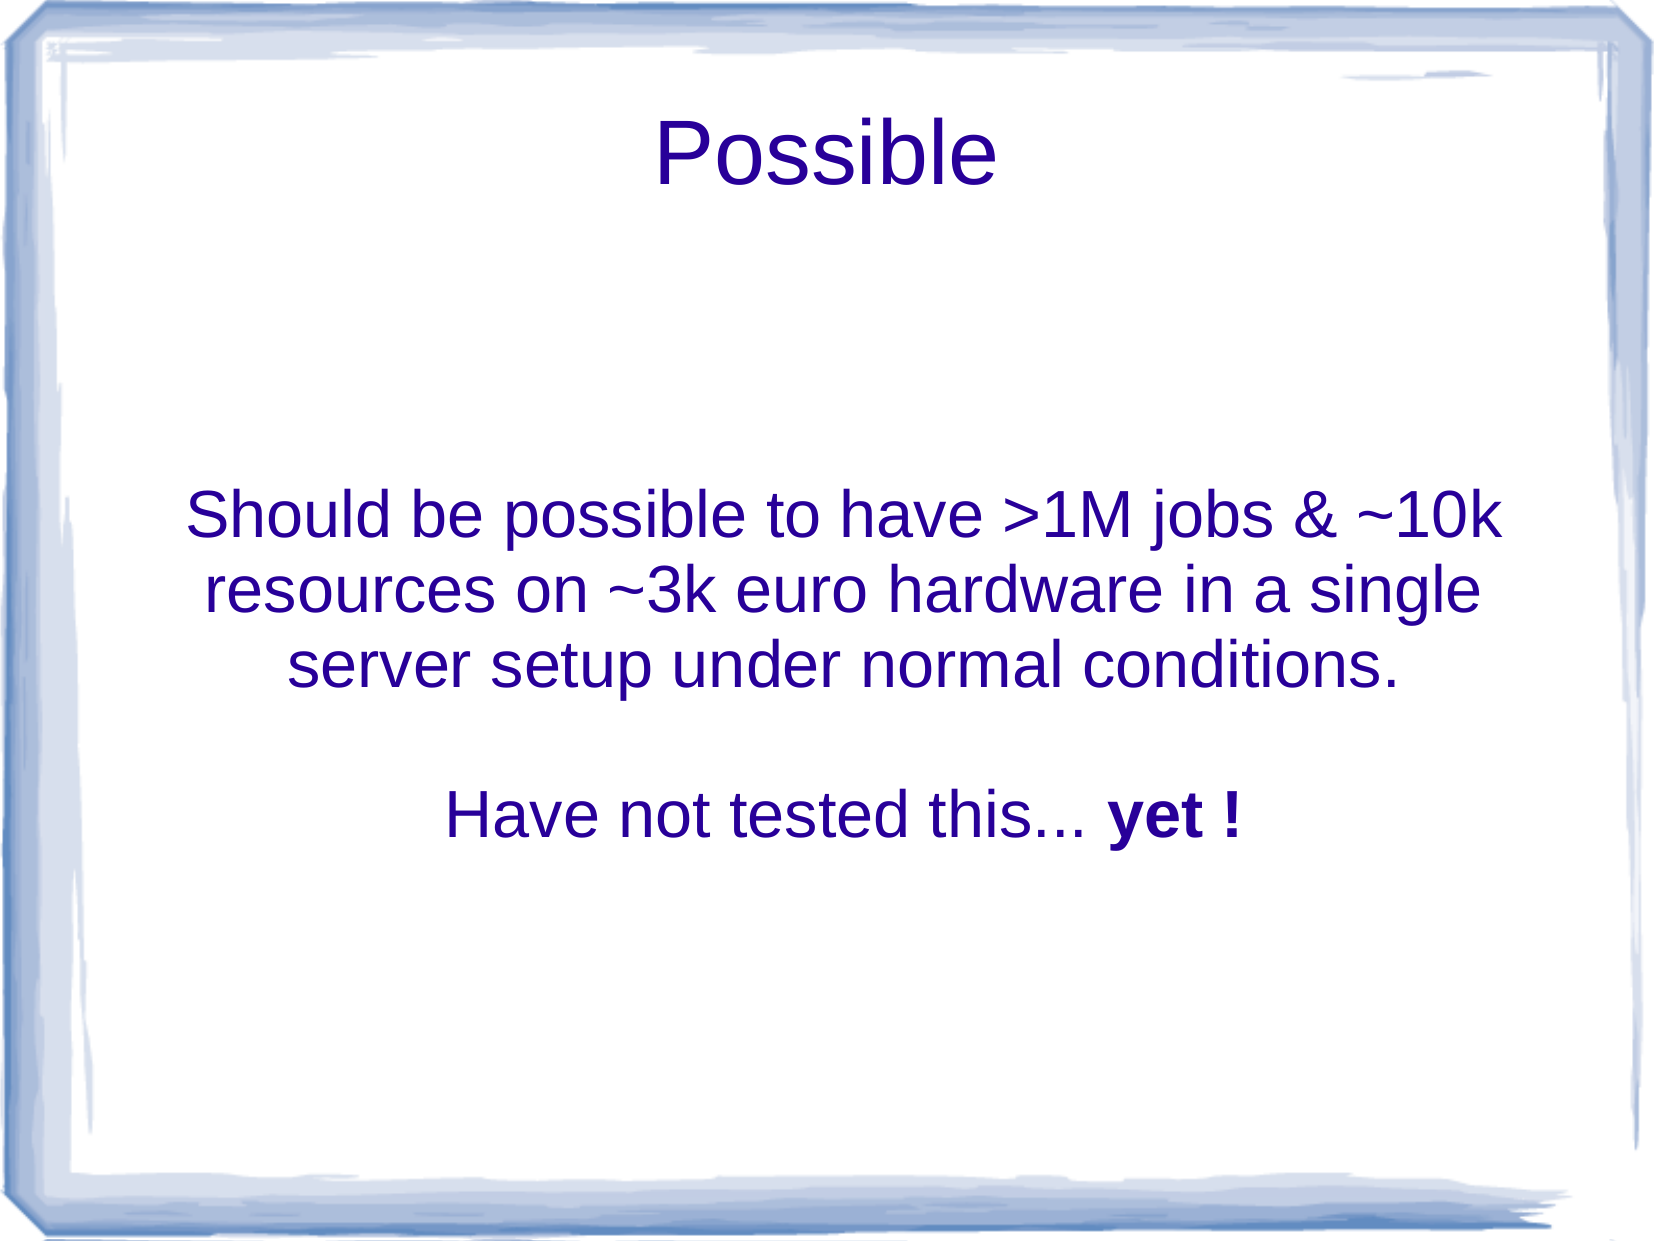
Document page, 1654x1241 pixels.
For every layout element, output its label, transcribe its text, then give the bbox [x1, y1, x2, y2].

title Possible [82, 56, 1571, 250]
subtitle Should be possible to have >1M jobs & ~10k resources on ~3k euro hardware in a single server setup under normal conditions. Have not tested this... yet ! [118, 332, 1571, 997]
picture [0, 0, 1654, 1241]
